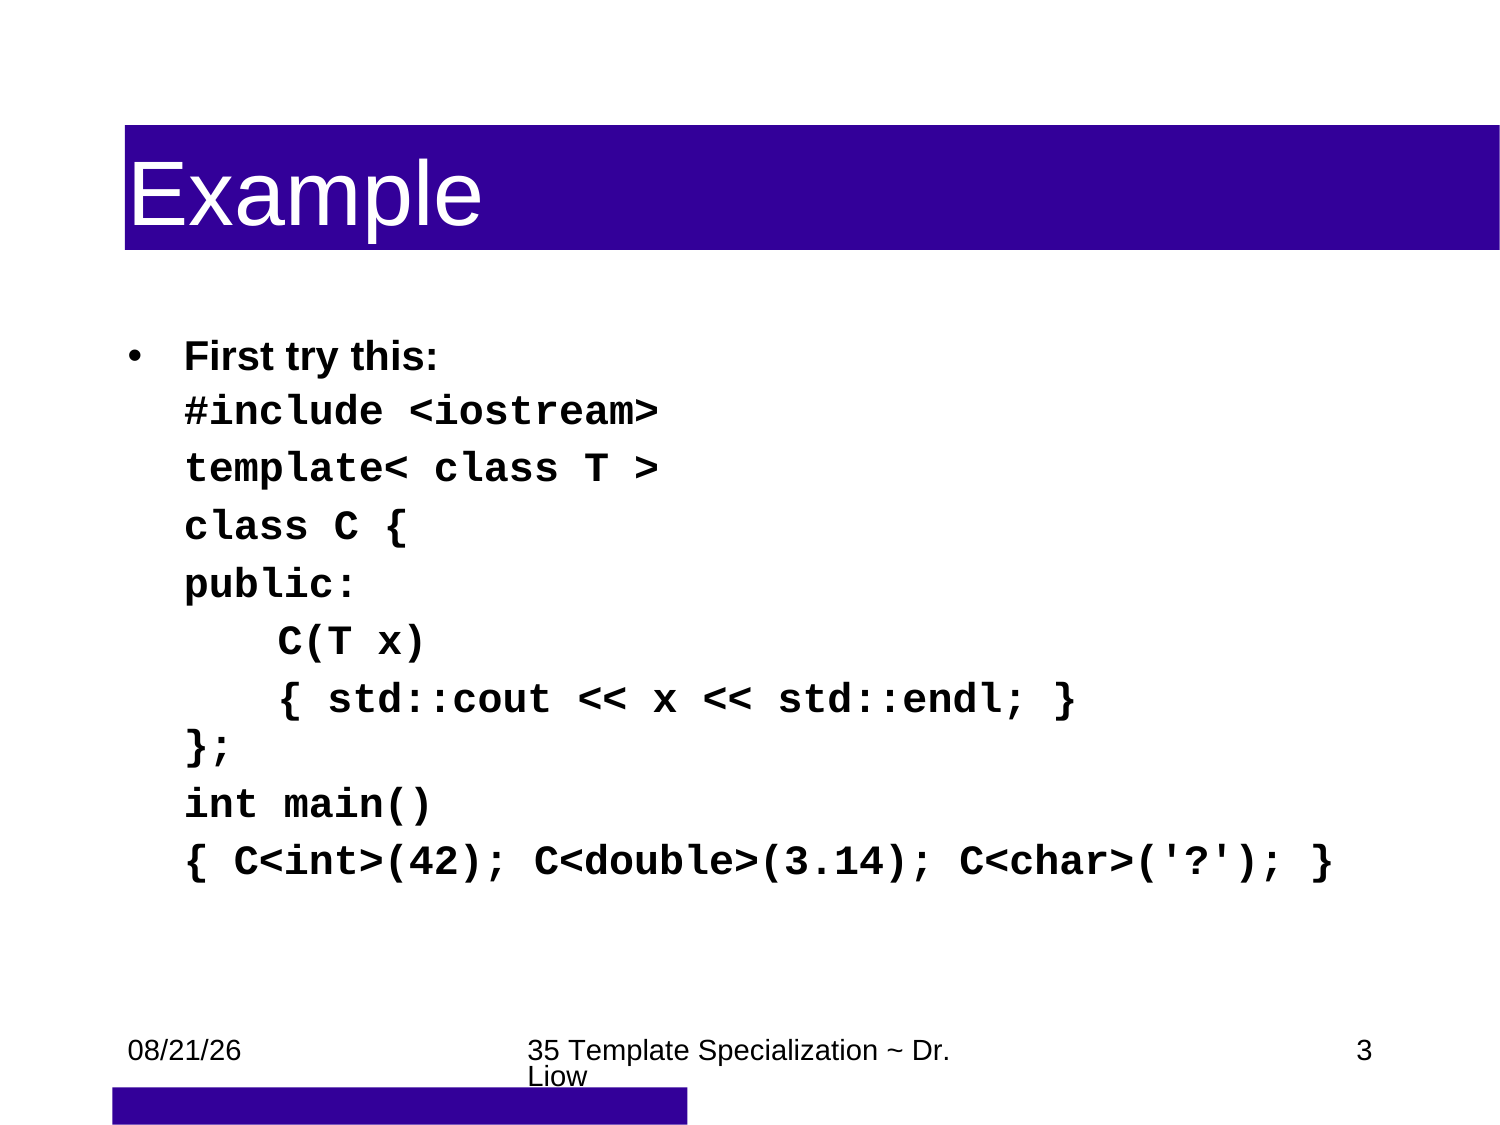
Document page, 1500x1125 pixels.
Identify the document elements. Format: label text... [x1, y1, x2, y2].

list First try this: #include <iostream> template< class T > class C { public: C(T x) { std::cout << x << std::endl; } }; int main() { C<int>(42); C<double>(3.14); C<char>('?'); } [112, 324, 1388, 1001]
title Example [112, 99, 1388, 288]
